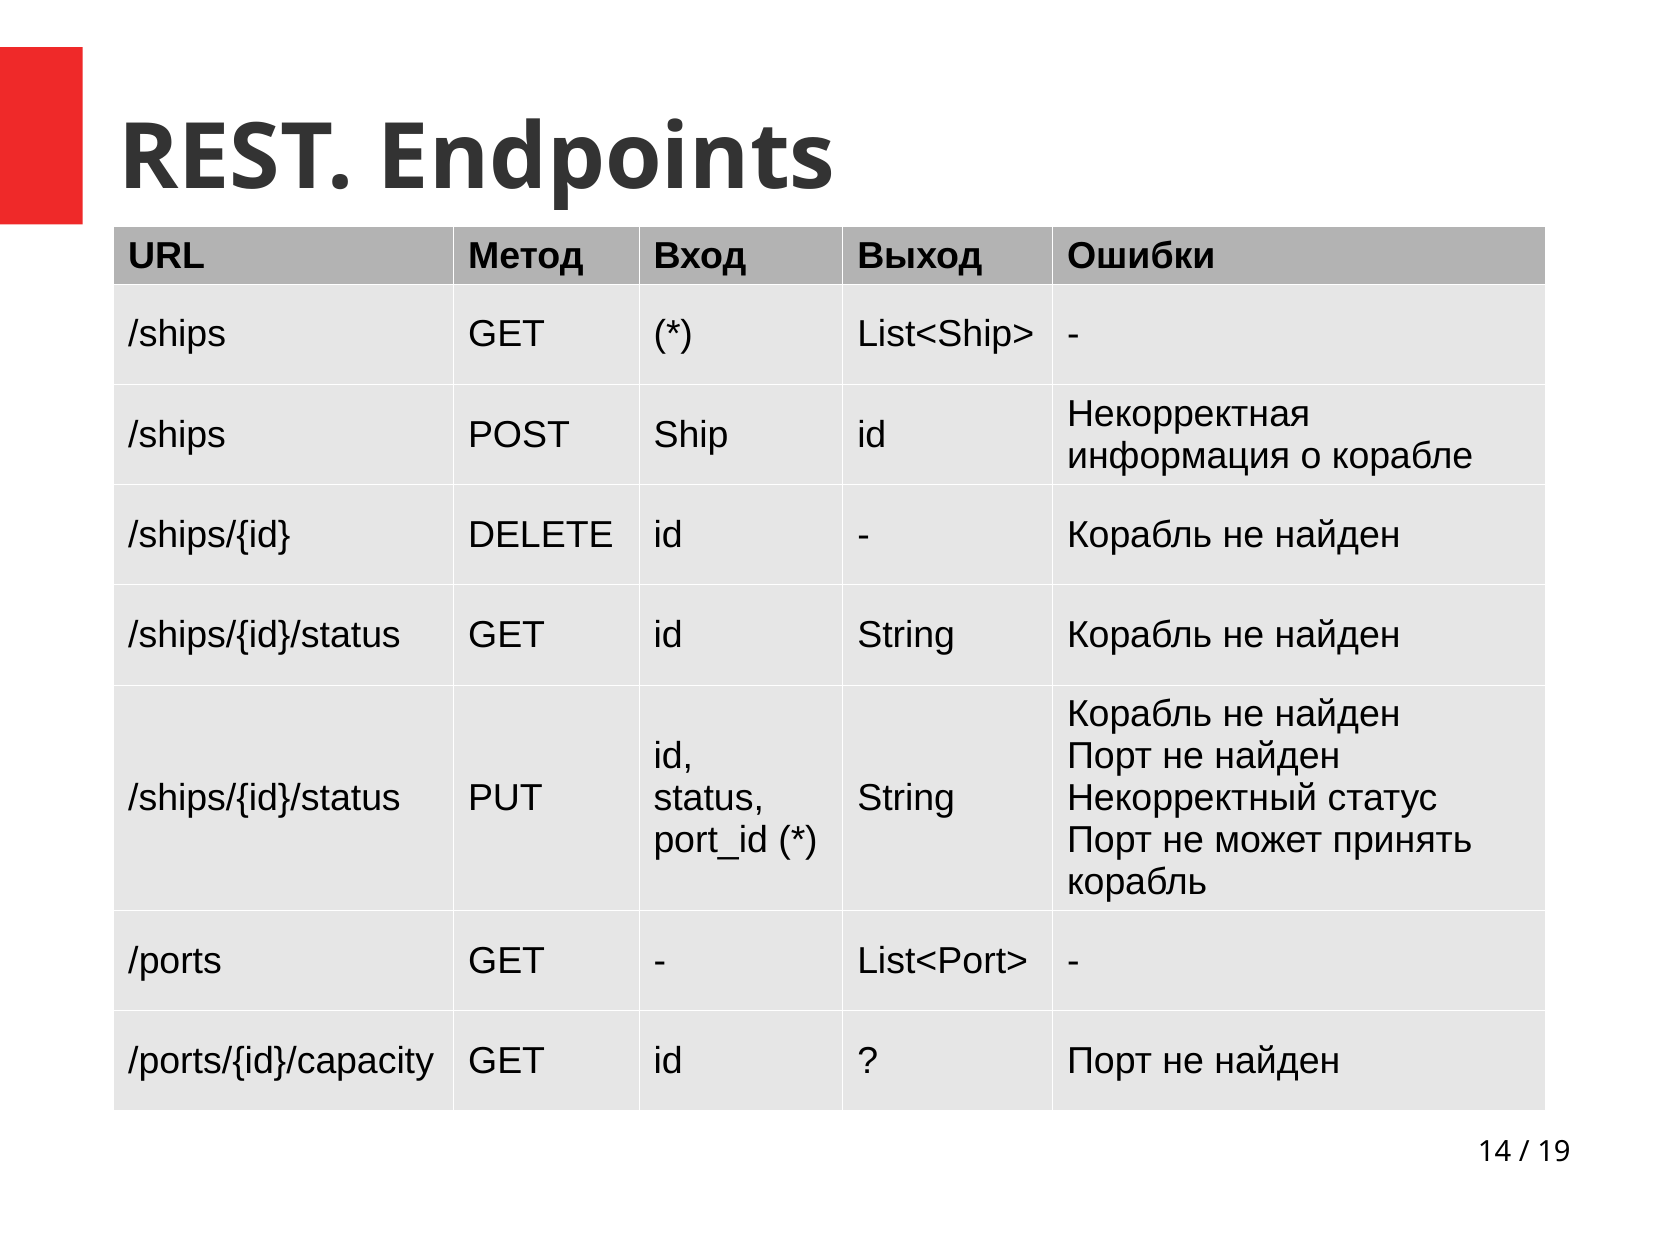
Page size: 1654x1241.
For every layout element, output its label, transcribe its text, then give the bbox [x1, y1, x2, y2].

table_cell Корабль не найден Порт не найден Некорректный статус Порт не может принять корабль [1053, 686, 1545, 910]
table_cell id, status, port_id (*) [640, 686, 842, 910]
table_cell /ships/{id}/status [114, 686, 453, 910]
table_cell String [843, 686, 1052, 910]
table_cell /ships [114, 385, 453, 484]
table_cell (*) [640, 285, 842, 384]
table_cell List<Port> [843, 911, 1052, 1010]
table_cell GET [454, 585, 639, 685]
table_header Выход [843, 227, 1052, 284]
table_cell /ports [114, 911, 453, 1010]
table_header Метод [454, 227, 639, 284]
table_cell GET [454, 1011, 639, 1110]
table_cell DELETE [454, 485, 639, 584]
table_cell Порт не найден [1053, 1011, 1545, 1110]
table_cell - [843, 485, 1052, 584]
table_cell Корабль не найден [1053, 585, 1545, 685]
table_header Ошибки [1053, 227, 1545, 284]
table_cell id [640, 485, 842, 584]
table_cell - [1053, 285, 1545, 384]
table_cell /ships [114, 285, 453, 384]
title REST. Endpoints [118, 49, 1571, 257]
table_cell id [640, 585, 842, 685]
table_cell - [1053, 911, 1545, 1010]
table_cell GET [454, 285, 639, 384]
table_cell PUT [454, 686, 639, 910]
table_cell - [640, 911, 842, 1010]
table_cell /ships/{id}/status [114, 585, 453, 685]
table_cell Корабль не найден [1053, 485, 1545, 584]
table_cell id [843, 385, 1052, 484]
table_header Вход [640, 227, 842, 284]
table_cell GET [454, 911, 639, 1010]
table_cell POST [454, 385, 639, 484]
table_cell ? [843, 1011, 1052, 1110]
table_cell /ships/{id} [114, 485, 453, 584]
table_cell Некорректная информация о корабле [1053, 385, 1545, 484]
table_cell List<Ship> [843, 285, 1052, 384]
table_cell String [843, 585, 1052, 685]
table_cell Ship [640, 385, 842, 484]
table_header URL [114, 227, 453, 284]
table_cell id [640, 1011, 842, 1110]
table_cell /ports/{id}/capacity [114, 1011, 453, 1110]
